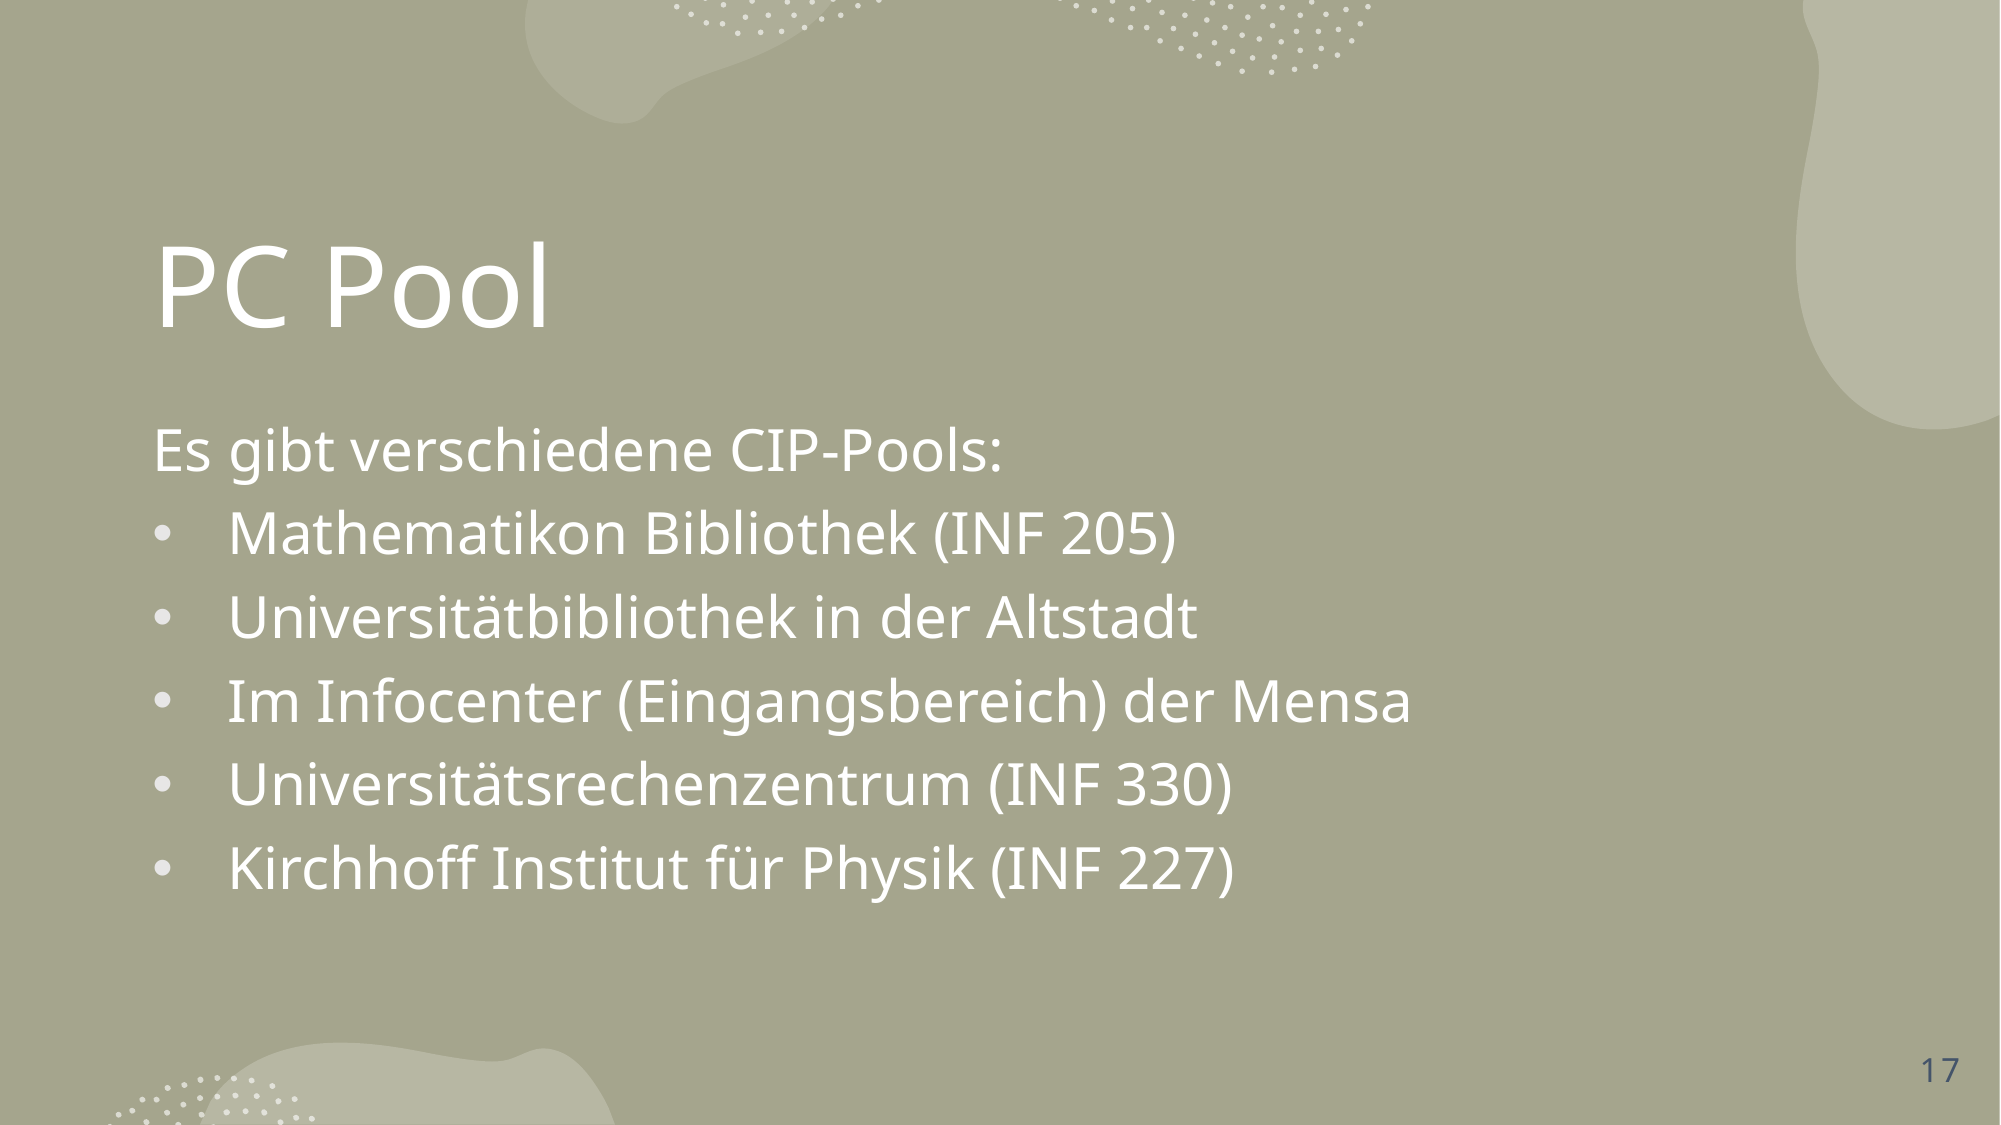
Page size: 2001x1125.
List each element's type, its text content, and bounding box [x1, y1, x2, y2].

title PC Pool [137, 182, 1863, 400]
text_box [1887, 1019, 1993, 1125]
list Es gibt verschiedene CIP-Pools: Mathematikon Bibliothek (INF 205) Universitätbibliothek in der Altstadt Im Infocenter (Eingangsbereich) der Mensa Universitätsrechenzentrum (INF 330) Kirchhoff Institut für Physik (INF 227) [137, 413, 1863, 1014]
